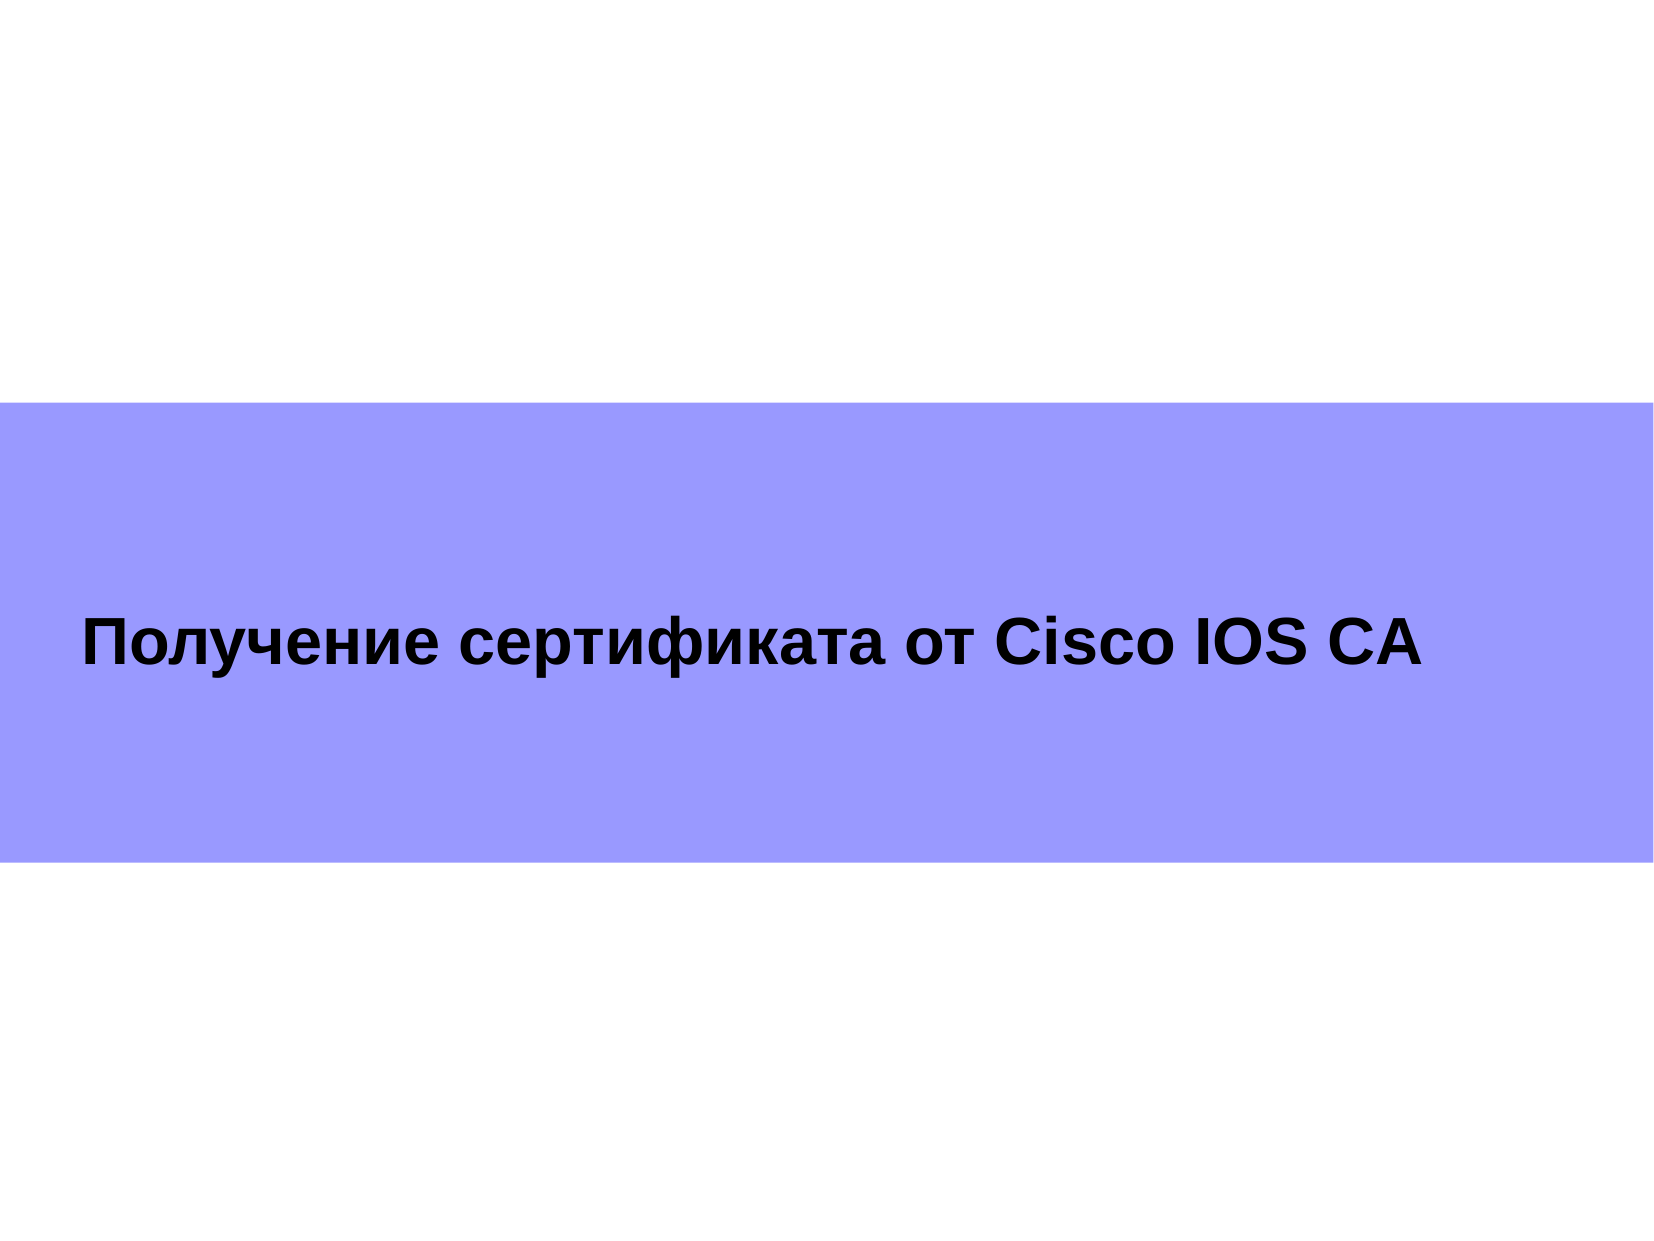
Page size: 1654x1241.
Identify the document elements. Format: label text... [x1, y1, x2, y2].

text_box Получение сертификата от Cisco IOS CA [67, 600, 1530, 772]
